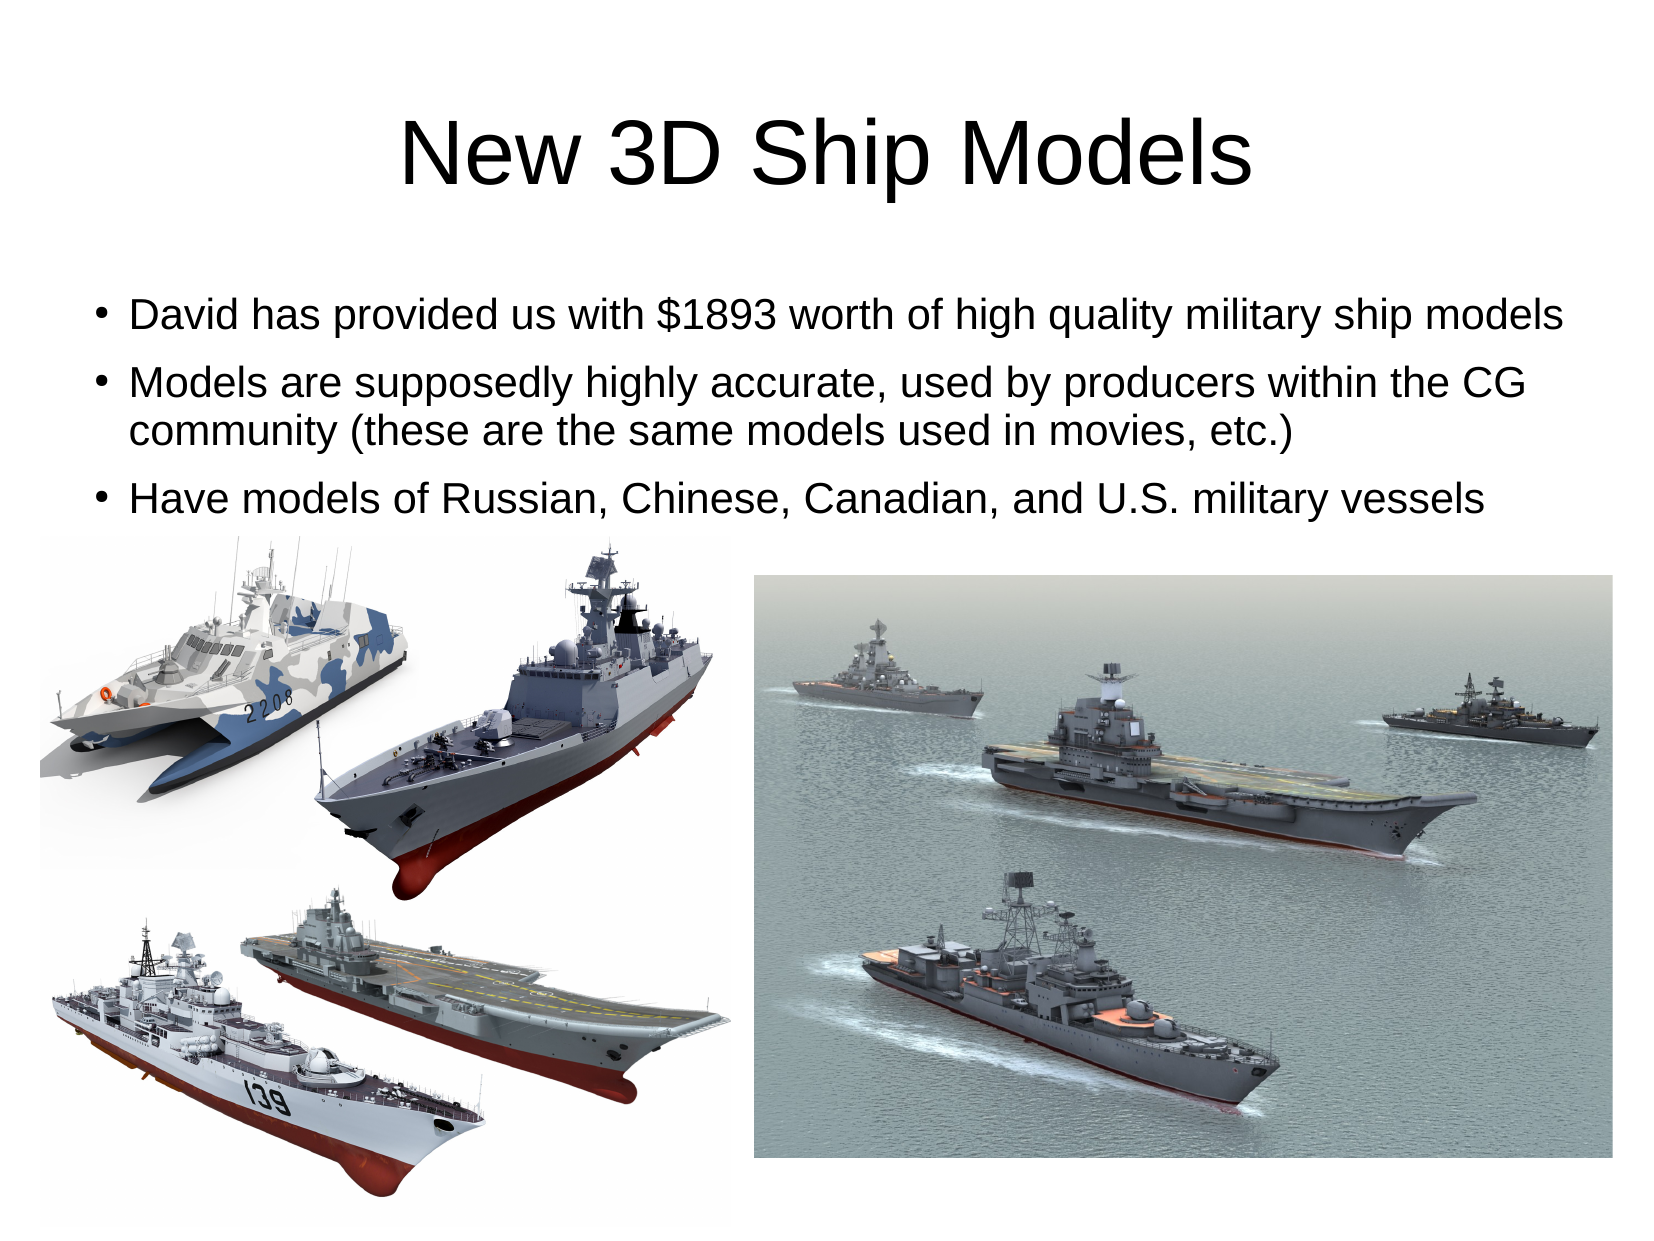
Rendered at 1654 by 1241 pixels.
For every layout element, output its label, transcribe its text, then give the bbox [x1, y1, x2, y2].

picture [754, 575, 1613, 1158]
picture [40, 536, 731, 1227]
title New 3D Ship Models [82, 49, 1571, 257]
list David has provided us with $1893 worth of high quality military ship models Models are supposedly highly accurate, used by producers within the CG community (these are the same models used in movies, etc.) Have models of Russian, Chinese, Canadian, and U.S. military vessels [82, 290, 1571, 571]
